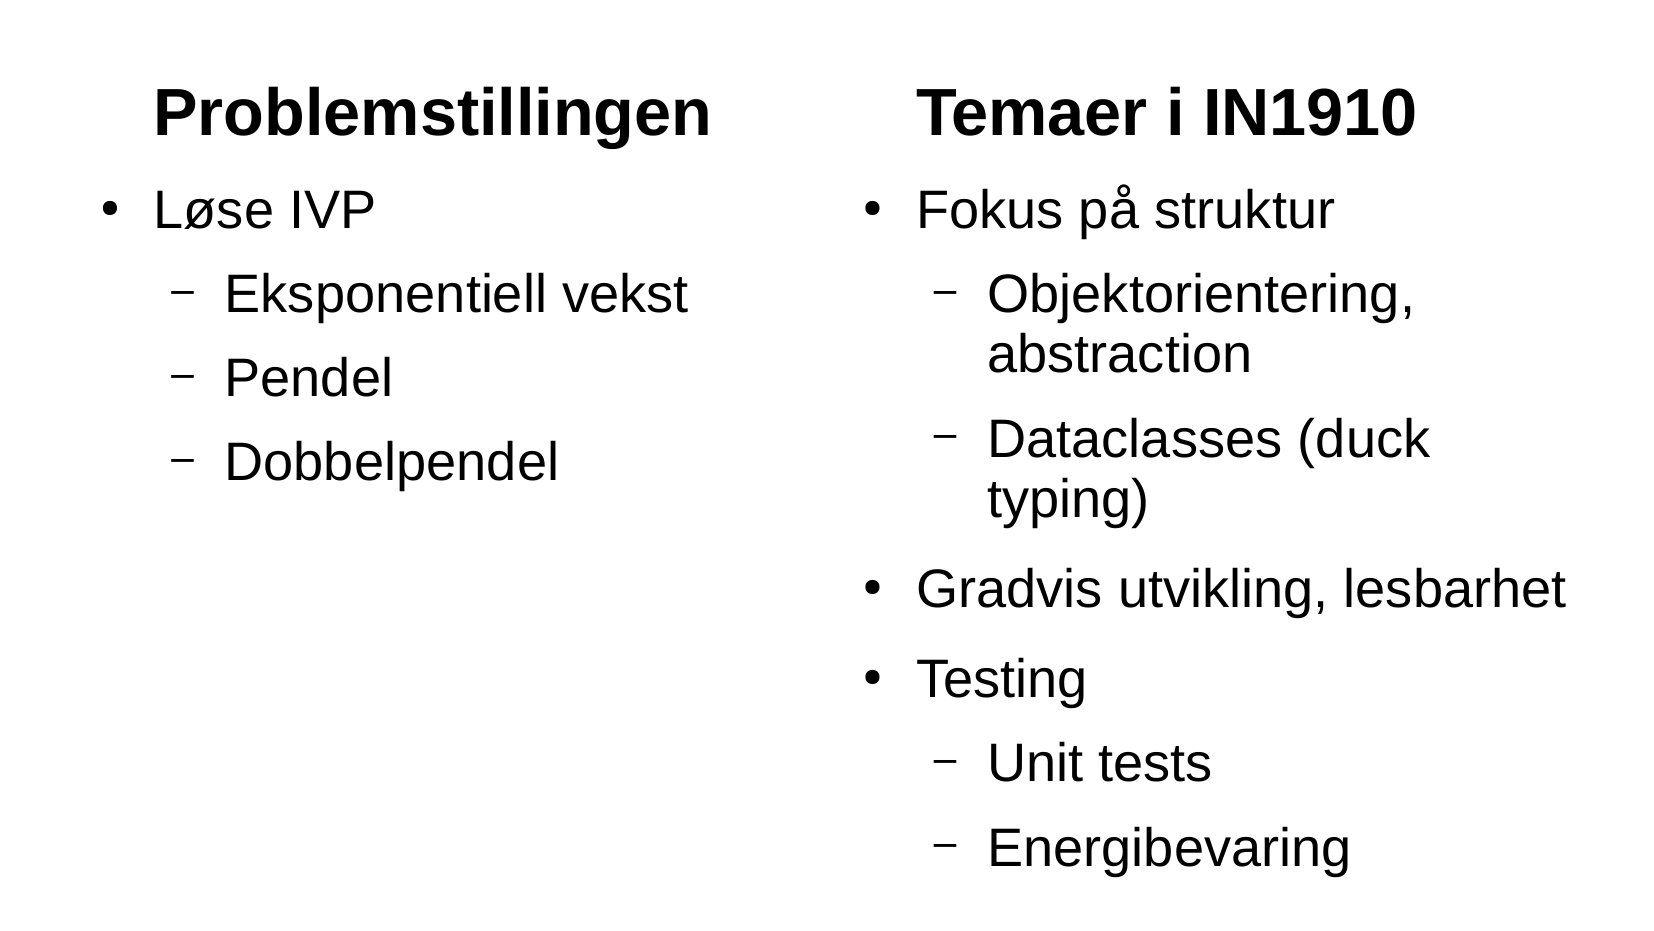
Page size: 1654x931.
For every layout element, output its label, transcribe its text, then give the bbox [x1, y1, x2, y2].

list Temaer i IN1910 Fokus på struktur Objektorientering, abstraction Dataclasses (duck typing) Gradvis utvikling, lesbarhet Testing Unit tests Energibevaring [845, 75, 1572, 931]
list Problemstillingen Løse IVP Eksponentiell vekst Pendel Dobbelpendel [82, 75, 809, 758]
